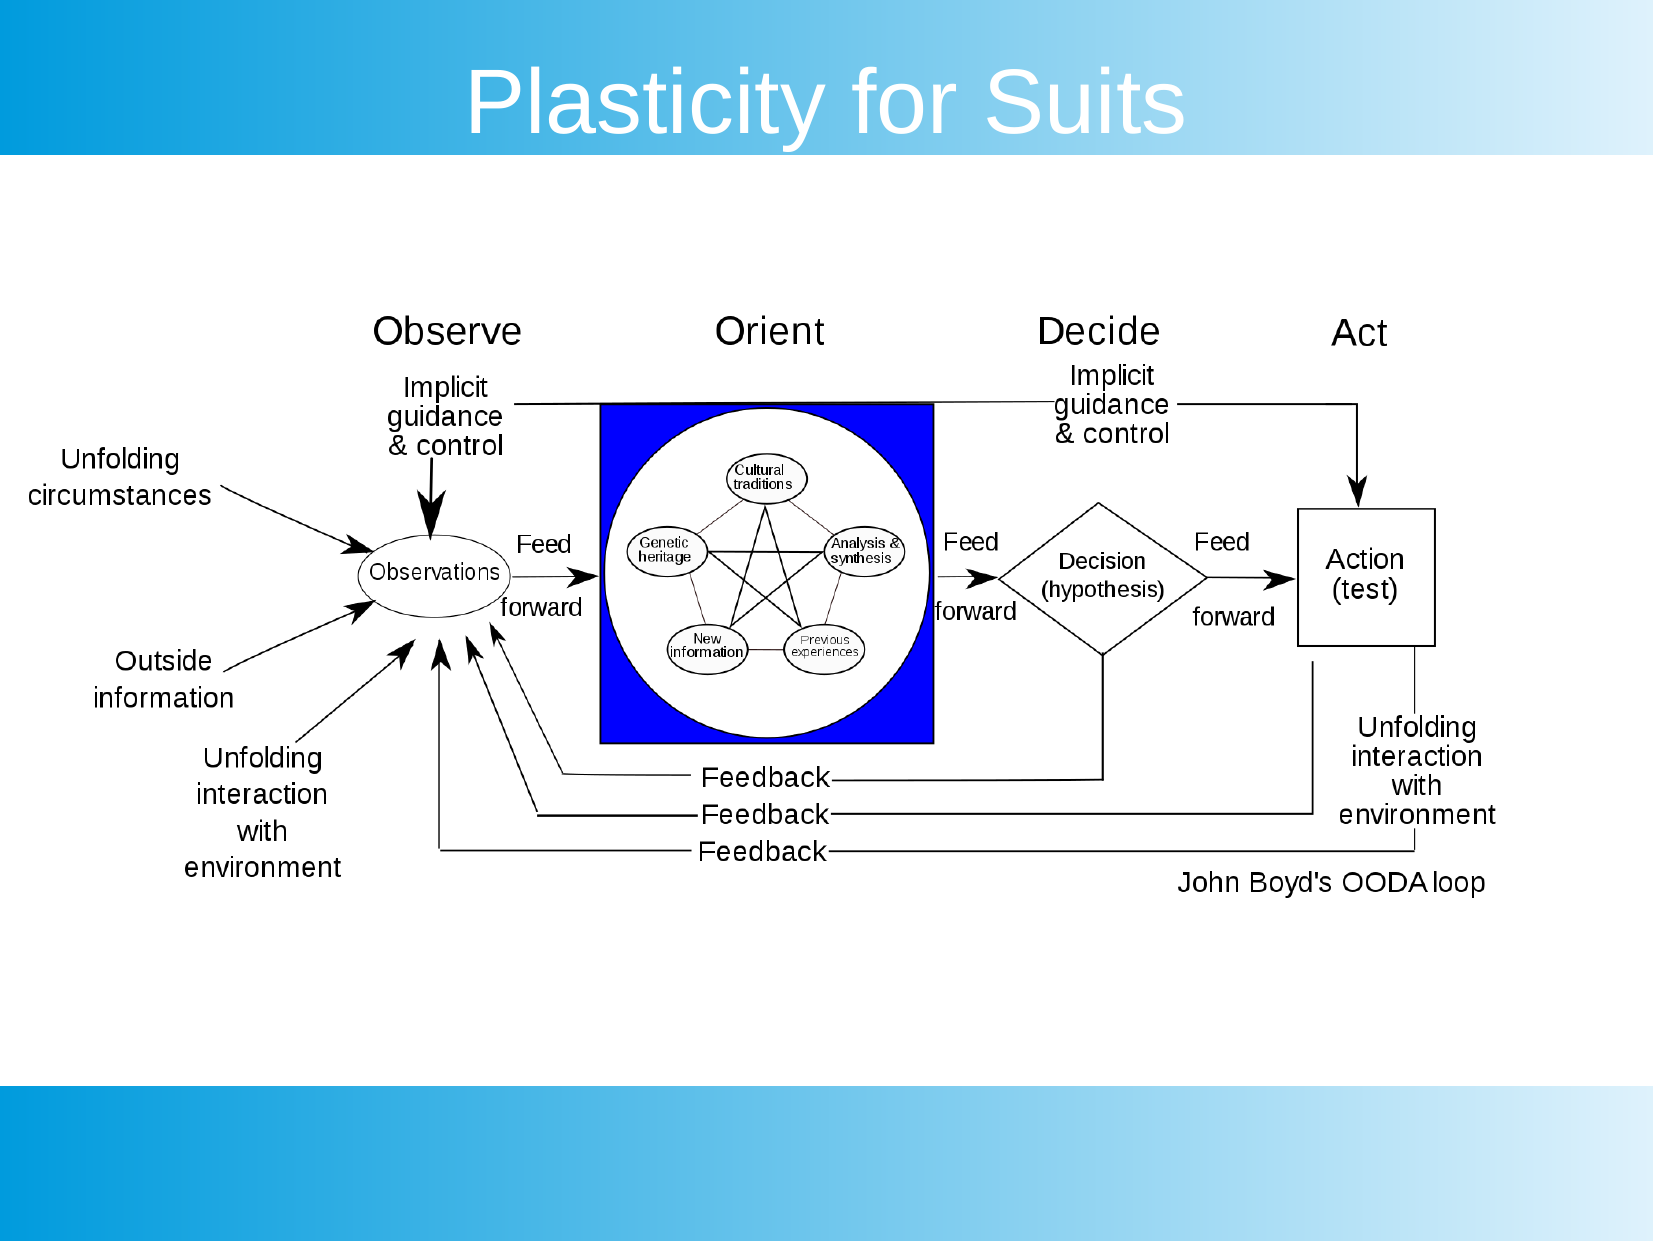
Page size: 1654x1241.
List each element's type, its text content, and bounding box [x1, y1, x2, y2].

title Plasticity for Suits [82, 49, 1571, 155]
picture [7, 286, 1518, 905]
